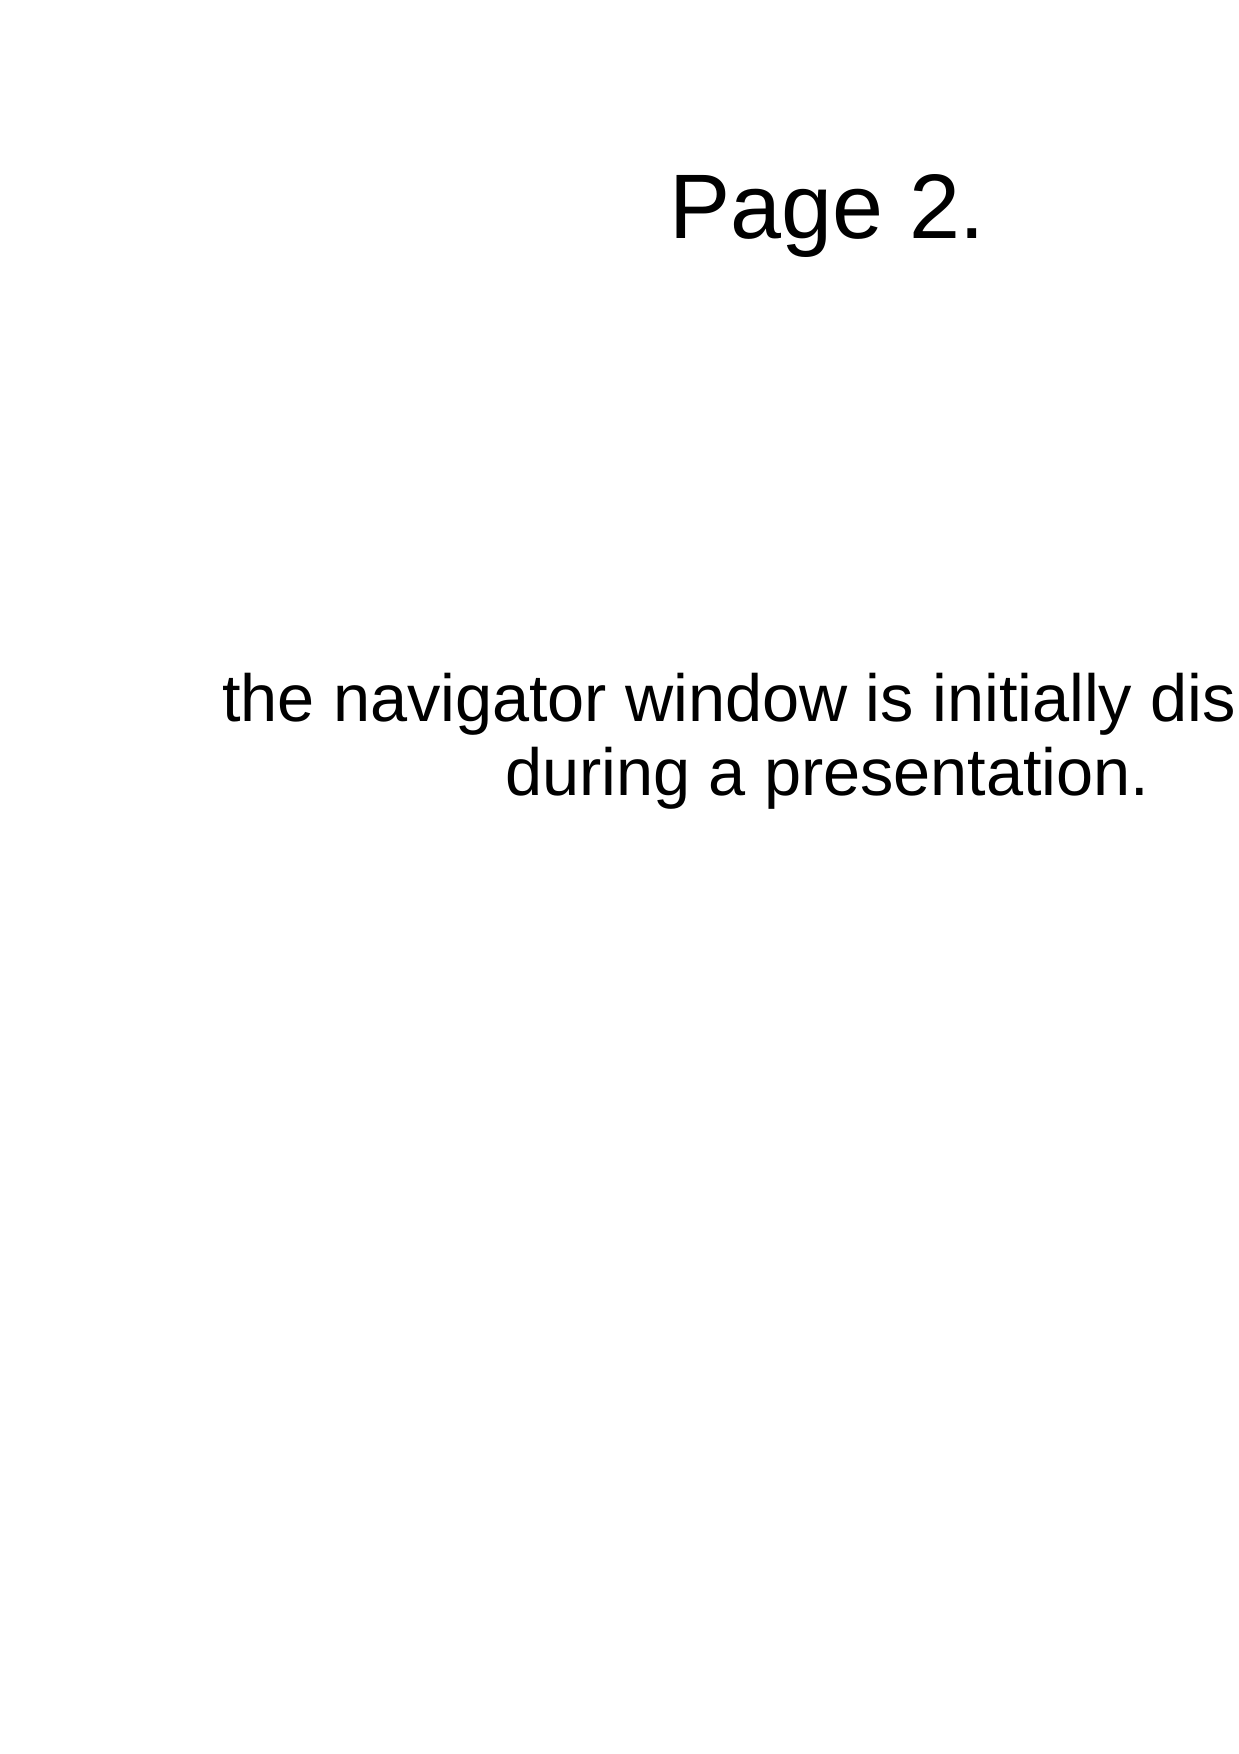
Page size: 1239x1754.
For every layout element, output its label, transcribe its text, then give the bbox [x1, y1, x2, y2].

subtitle the navigator window is initially displayed during a presentation. [121, 344, 1239, 1127]
title Page 2. [121, 102, 1239, 311]
